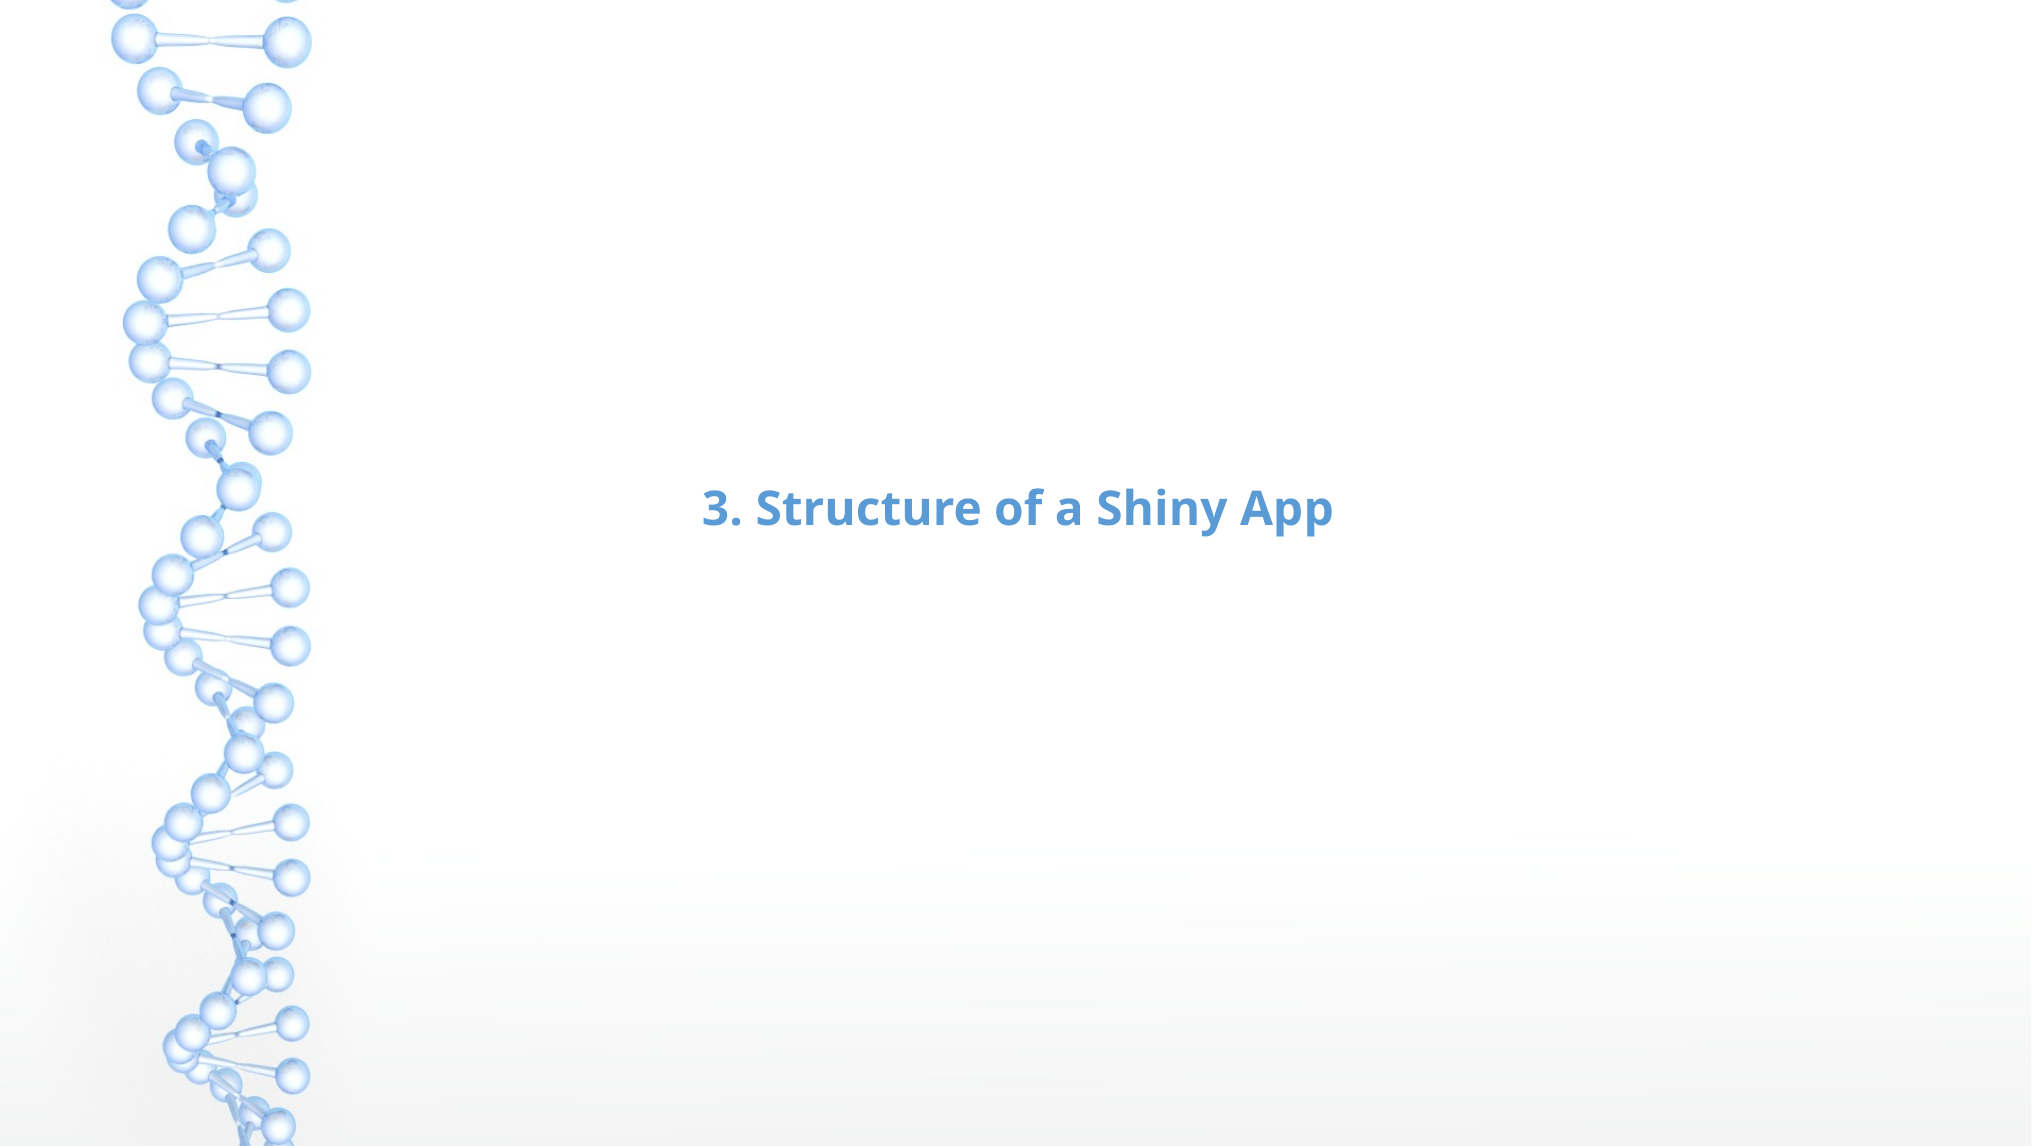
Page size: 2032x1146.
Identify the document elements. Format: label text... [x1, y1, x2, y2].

text_box 3. Structure of a Shiny App [701, 477, 1525, 573]
